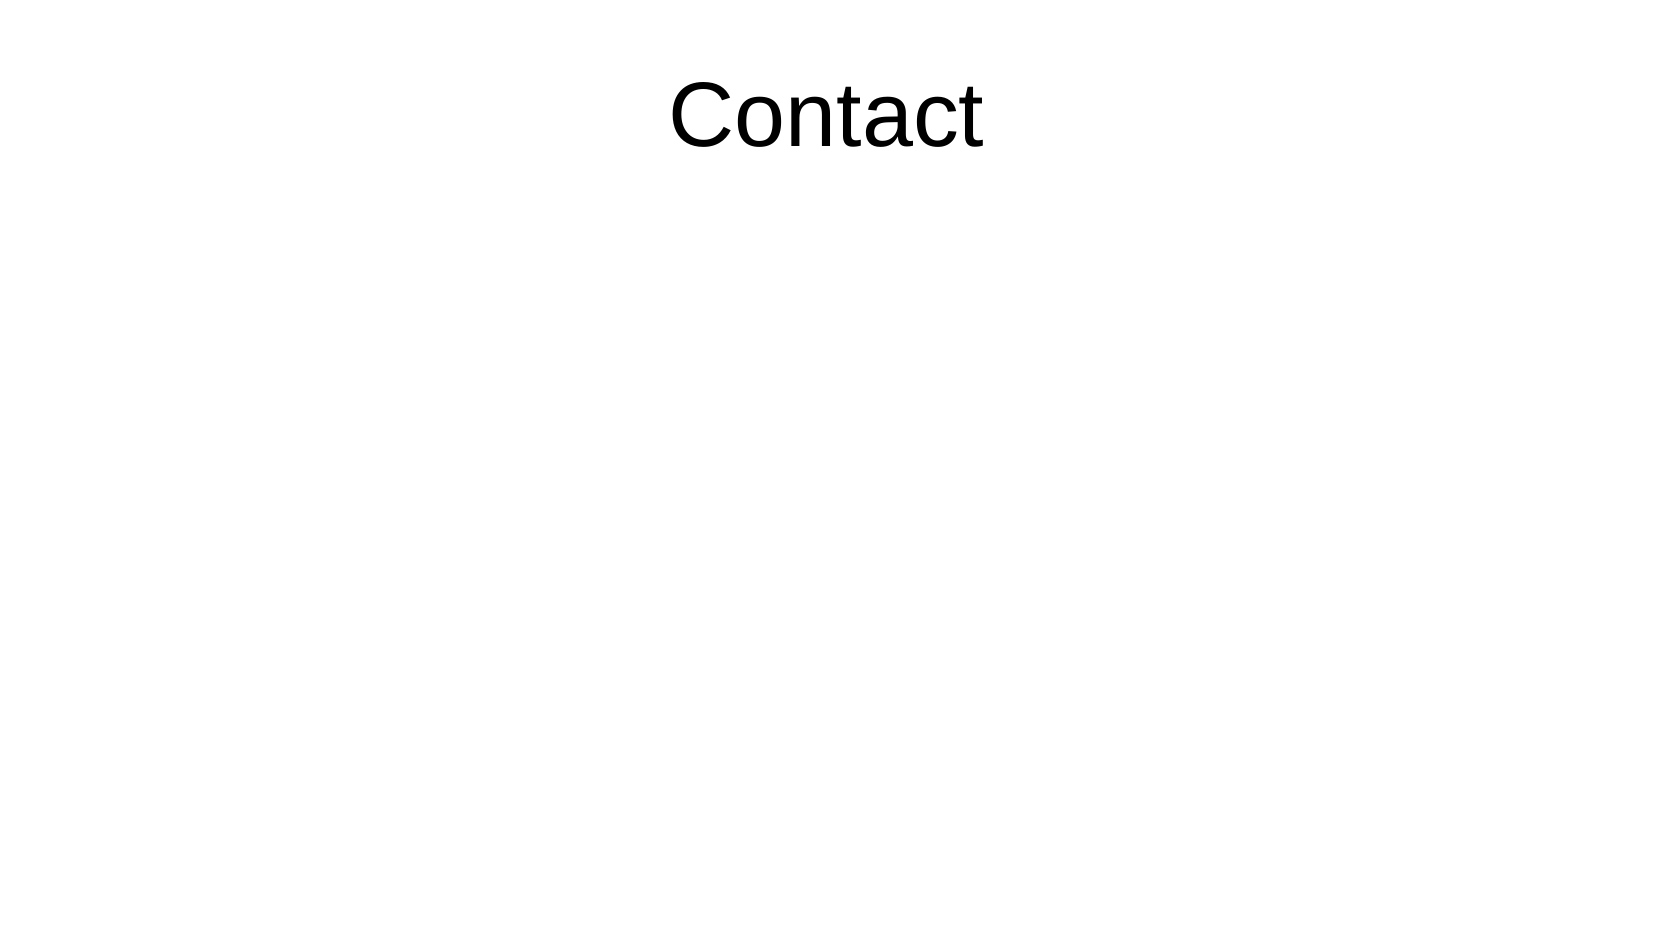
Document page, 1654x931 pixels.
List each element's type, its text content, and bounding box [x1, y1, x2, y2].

title Contact [82, 37, 1571, 193]
